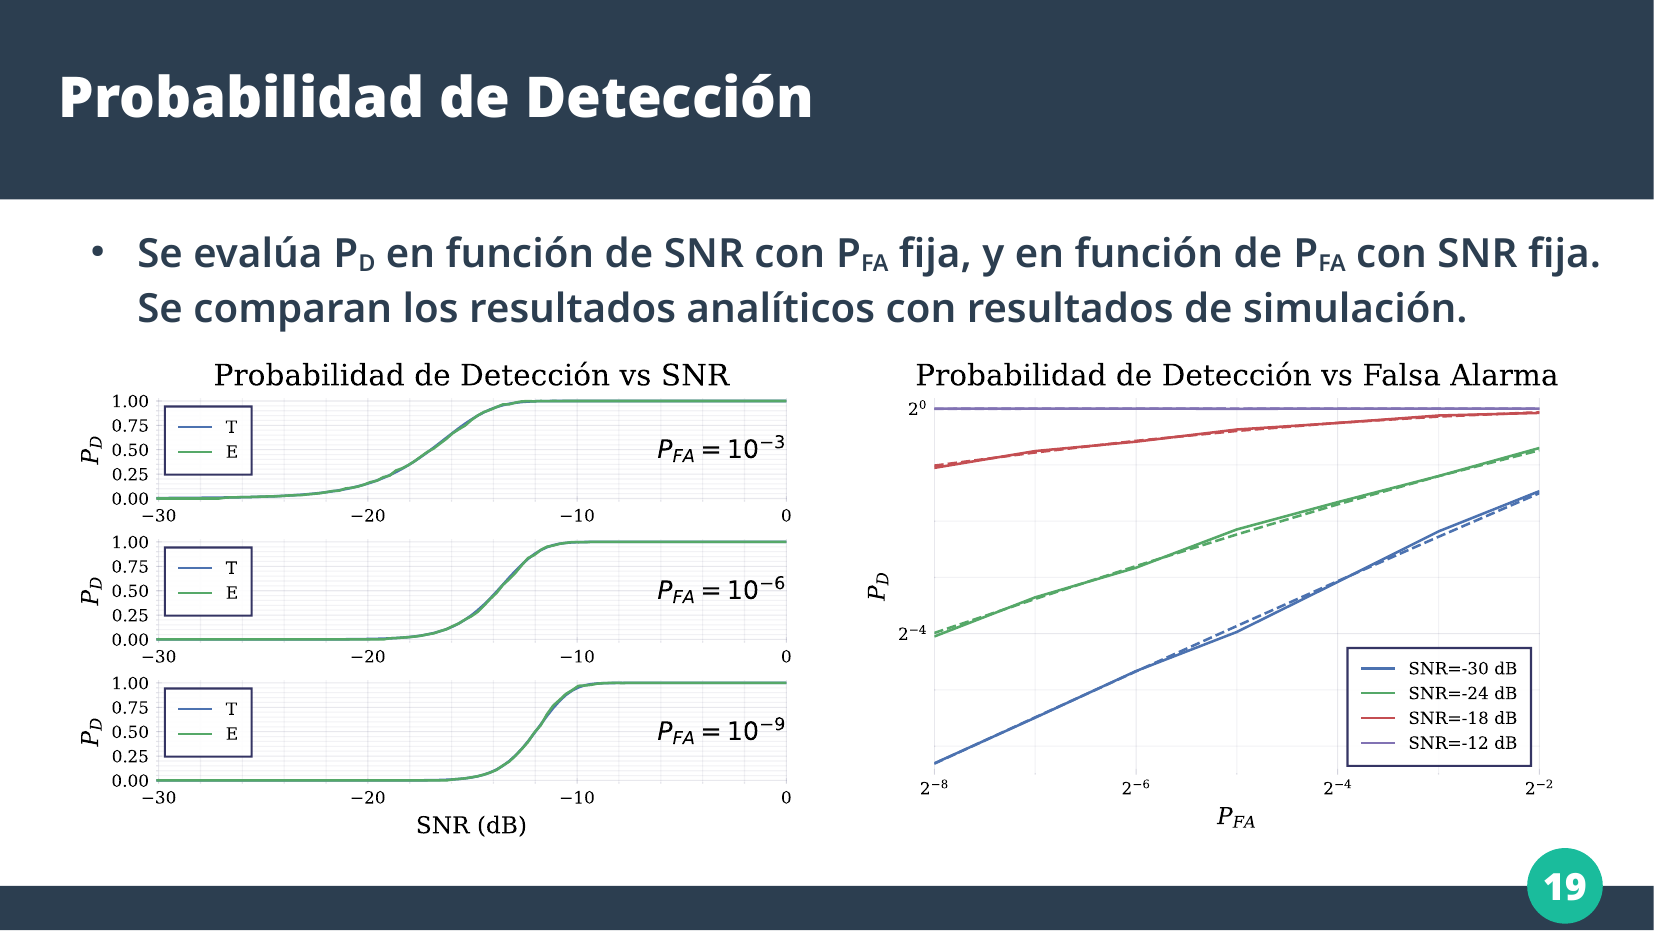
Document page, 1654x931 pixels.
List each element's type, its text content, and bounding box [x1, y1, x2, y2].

picture [854, 357, 1587, 846]
picture [67, 357, 800, 846]
title Probabilidad de Detección [59, 37, 1595, 155]
list Se evalúa PD en función de SNR con PFA fija, y en función de PFA con SNR fija. Se comparan los resultados analíticos con resultados de simulación. [75, 225, 1613, 338]
